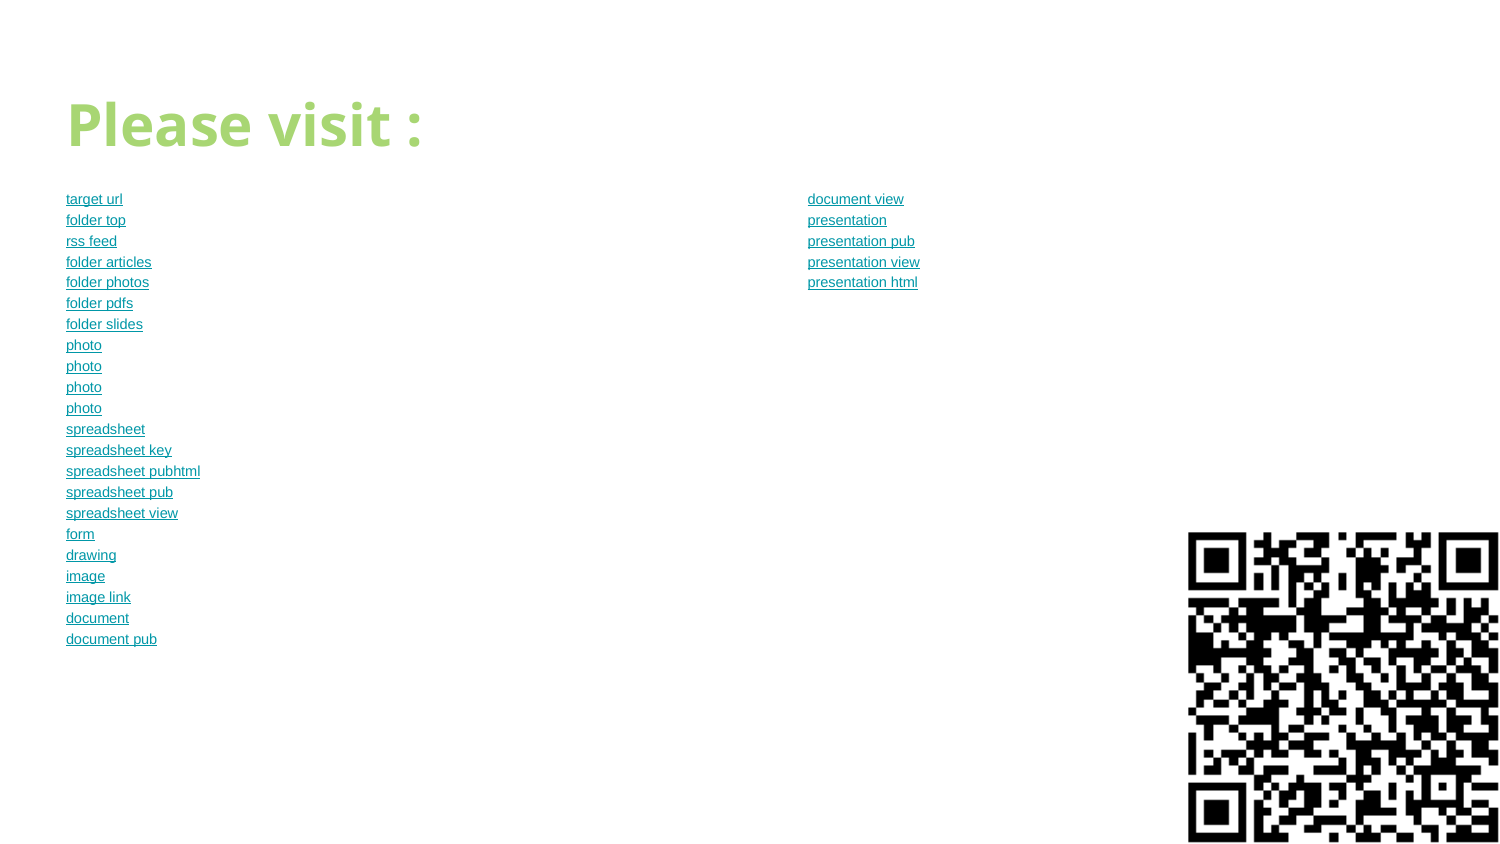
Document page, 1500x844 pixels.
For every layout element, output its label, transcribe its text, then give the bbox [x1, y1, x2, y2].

picture [1187, 531, 1500, 844]
title Please visit : [51, 72, 1449, 167]
list target url folder top rss feed folder articles folder photos folder pdfs folder slides photo photo photo photo spreadsheet spreadsheet key spreadsheet pubhtml spreadsheet pub spreadsheet view form drawing image image link document document pub [51, 189, 708, 750]
list document view presentation presentation pub presentation view presentation html [792, 189, 1449, 750]
